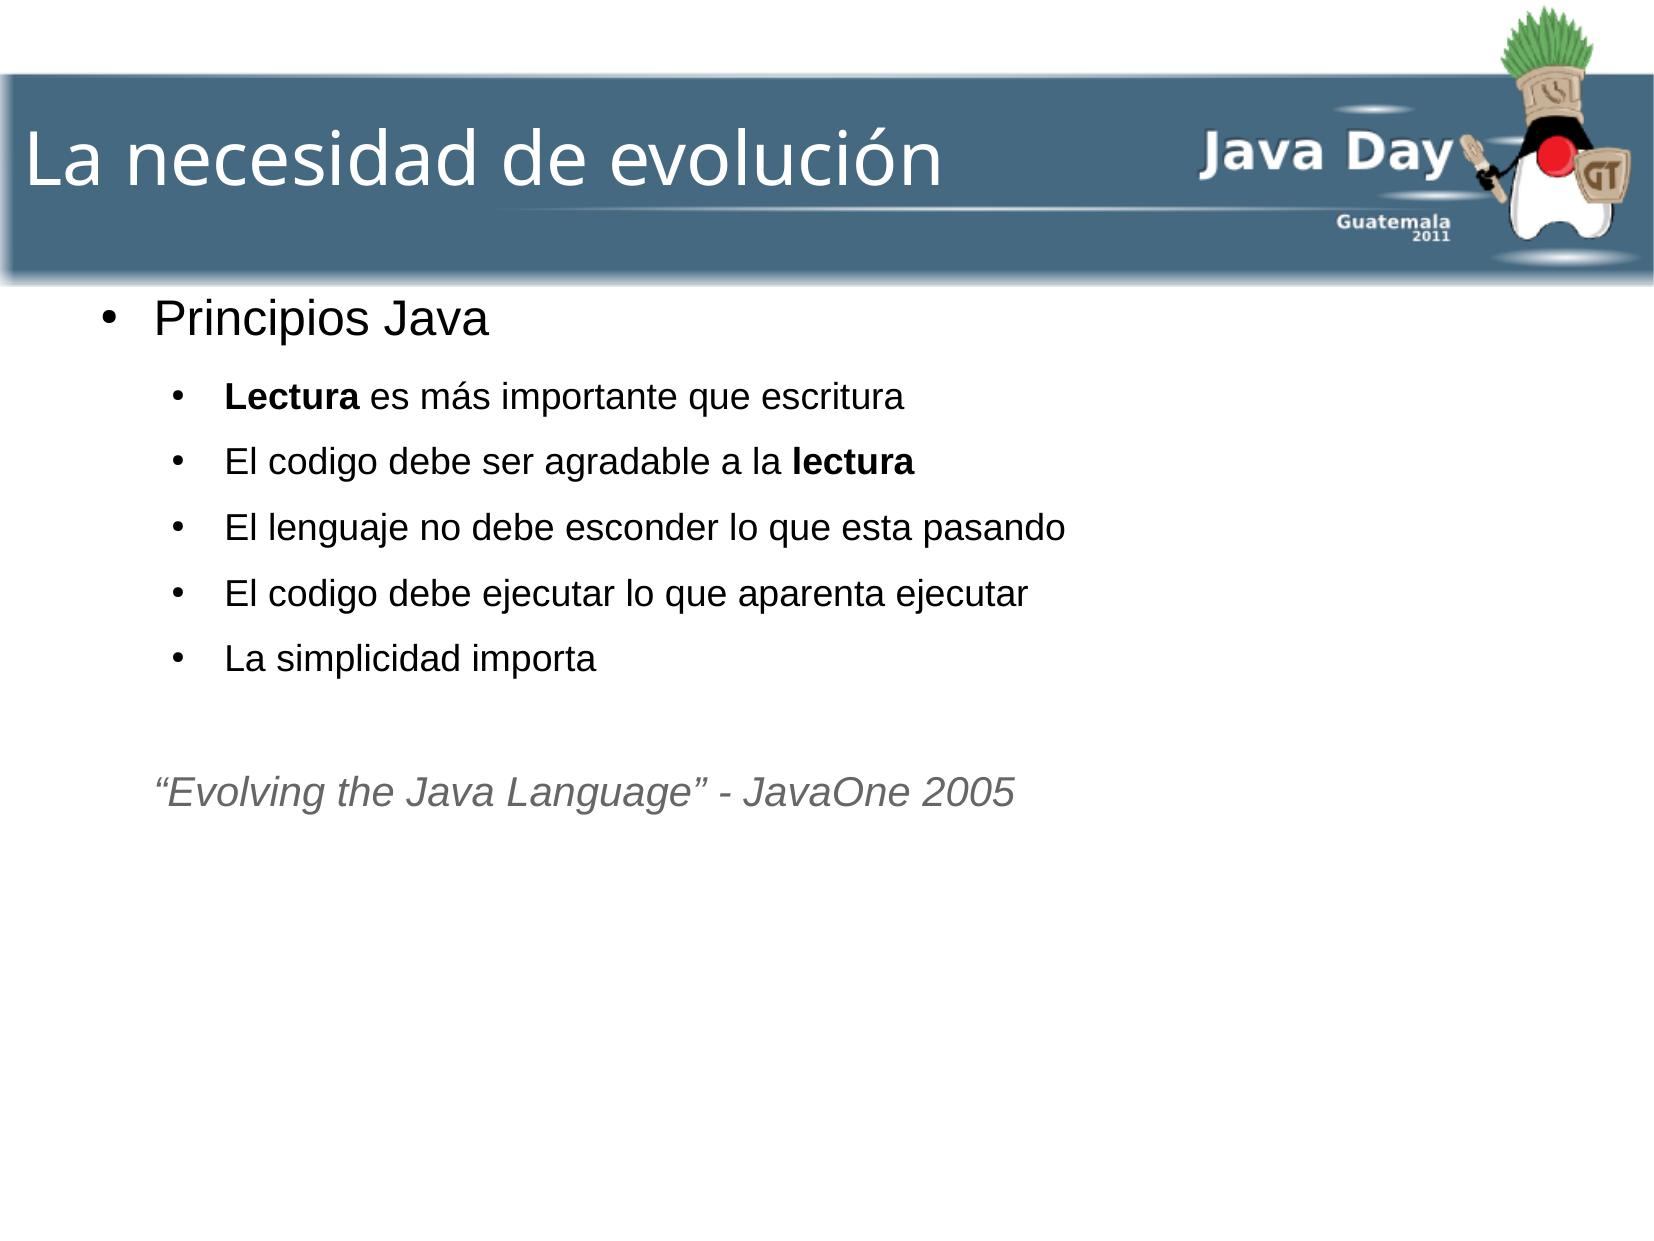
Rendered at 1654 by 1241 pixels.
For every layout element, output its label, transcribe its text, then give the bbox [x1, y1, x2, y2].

title La necesidad de evolución [23, 52, 1512, 260]
picture [0, 3, 1654, 287]
list Principios Java Lectura es más importante que escritura El codigo debe ser agradable a la lectura El lenguaje no debe esconder lo que esta pasando El codigo debe ejecutar lo que aparenta ejecutar La simplicidad importa “Evolving the Java Language” - JavaOne 2005 [82, 290, 1571, 1109]
